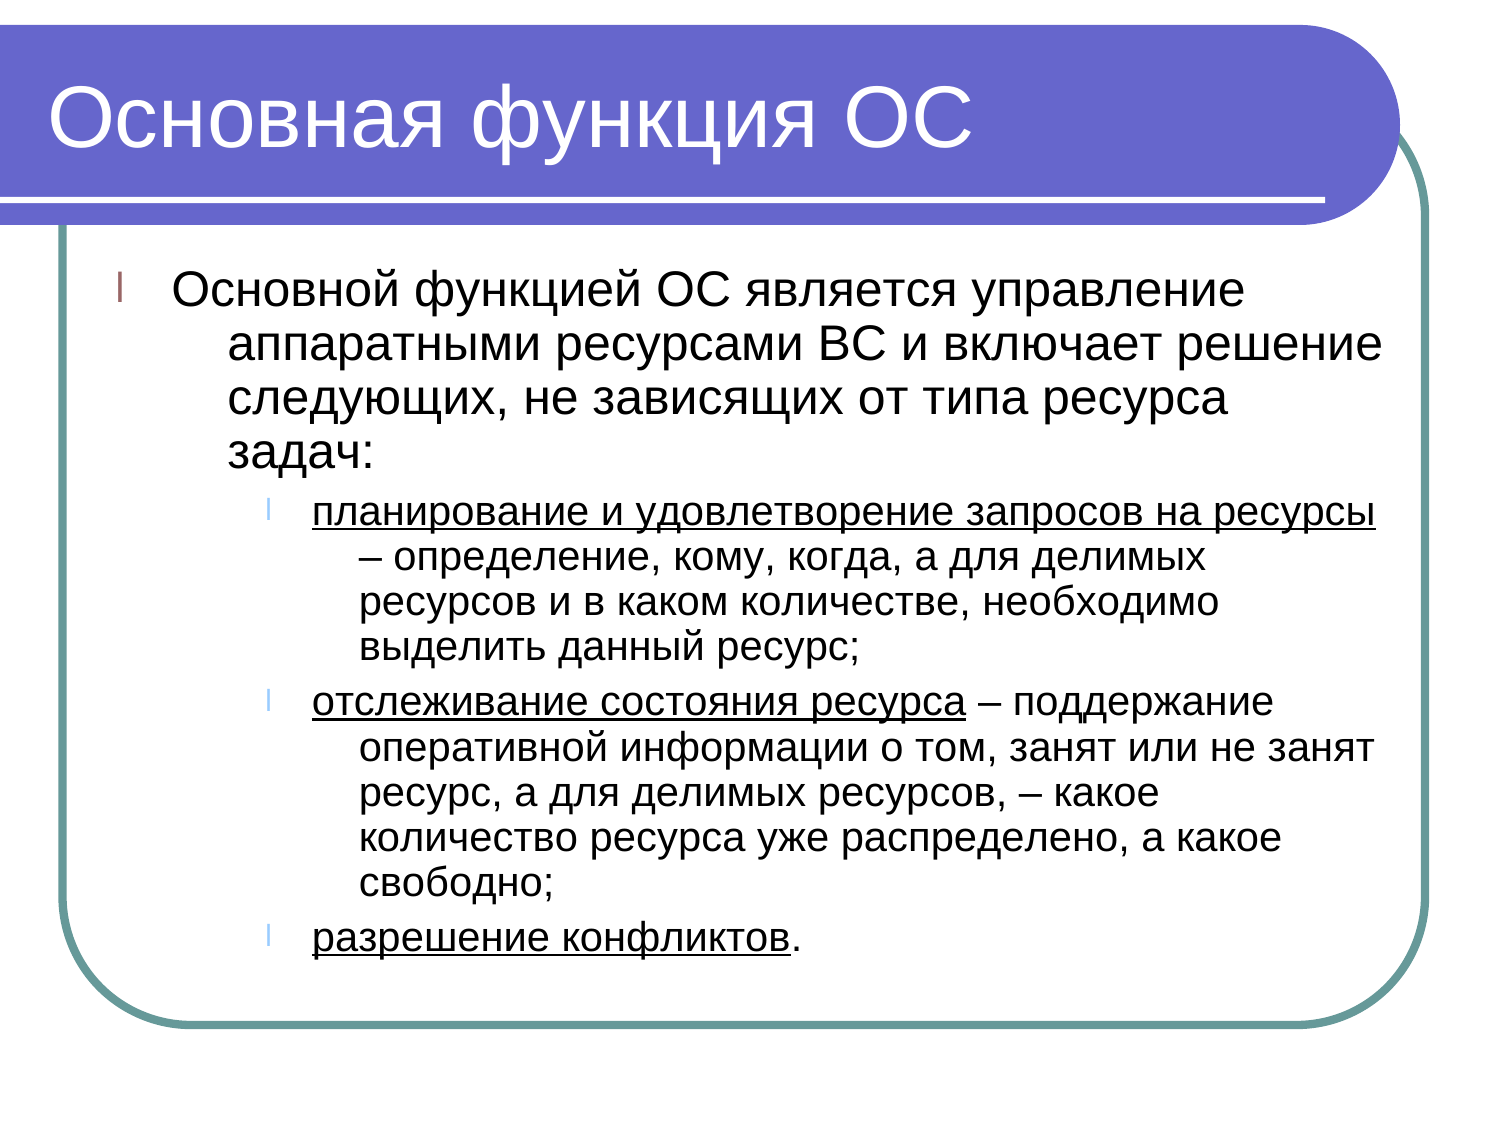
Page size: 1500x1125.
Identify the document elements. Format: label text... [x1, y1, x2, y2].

title Основная функция ОС [32, 37, 1347, 188]
list Основной функцией ОС является управление аппаратными ресурсами ВС и включает решение следующих, не зависящих от типа ресурса задач: планирование и удовлетворение запросов на ресурсы – определение, кому, когда, а для делимых ресурсов и в каком количестве, необходимо выделить данный ресурс; отслеживание состояния ресурса – поддержание оперативной информации о том, занят или не занят ресурс, а для делимых ресурсов, – какое количество ресурса уже распределено, а какое свободно; разрешение конфликтов. [99, 255, 1400, 981]
